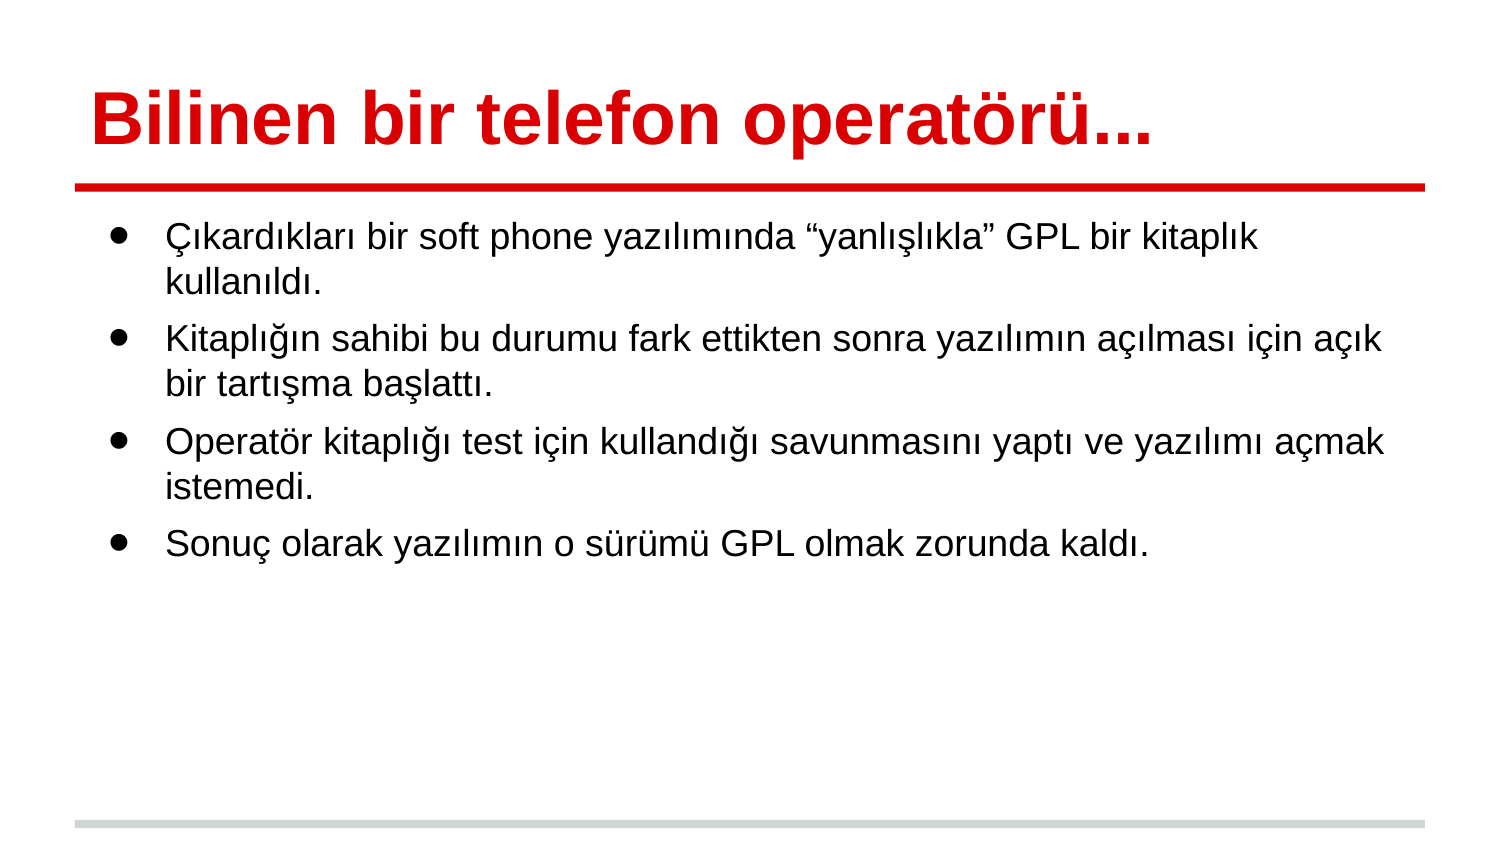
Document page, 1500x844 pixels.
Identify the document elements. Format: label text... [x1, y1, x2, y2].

list Çıkardıkları bir soft phone yazılımında “yanlışlıkla” GPL bir kitaplık kullanıldı. Kitaplığın sahibi bu durumu fark ettikten sonra yazılımın açılması için açık bir tartışma başlattı. Operatör kitaplığı test için kullandığı savunmasını yaptı ve yazılımı açmak istemedi. Sonuç olarak yazılımın o sürümü GPL olmak zorunda kaldı. [75, 196, 1425, 808]
title Bilinen bir telefon operatörü... [75, 33, 1425, 175]
